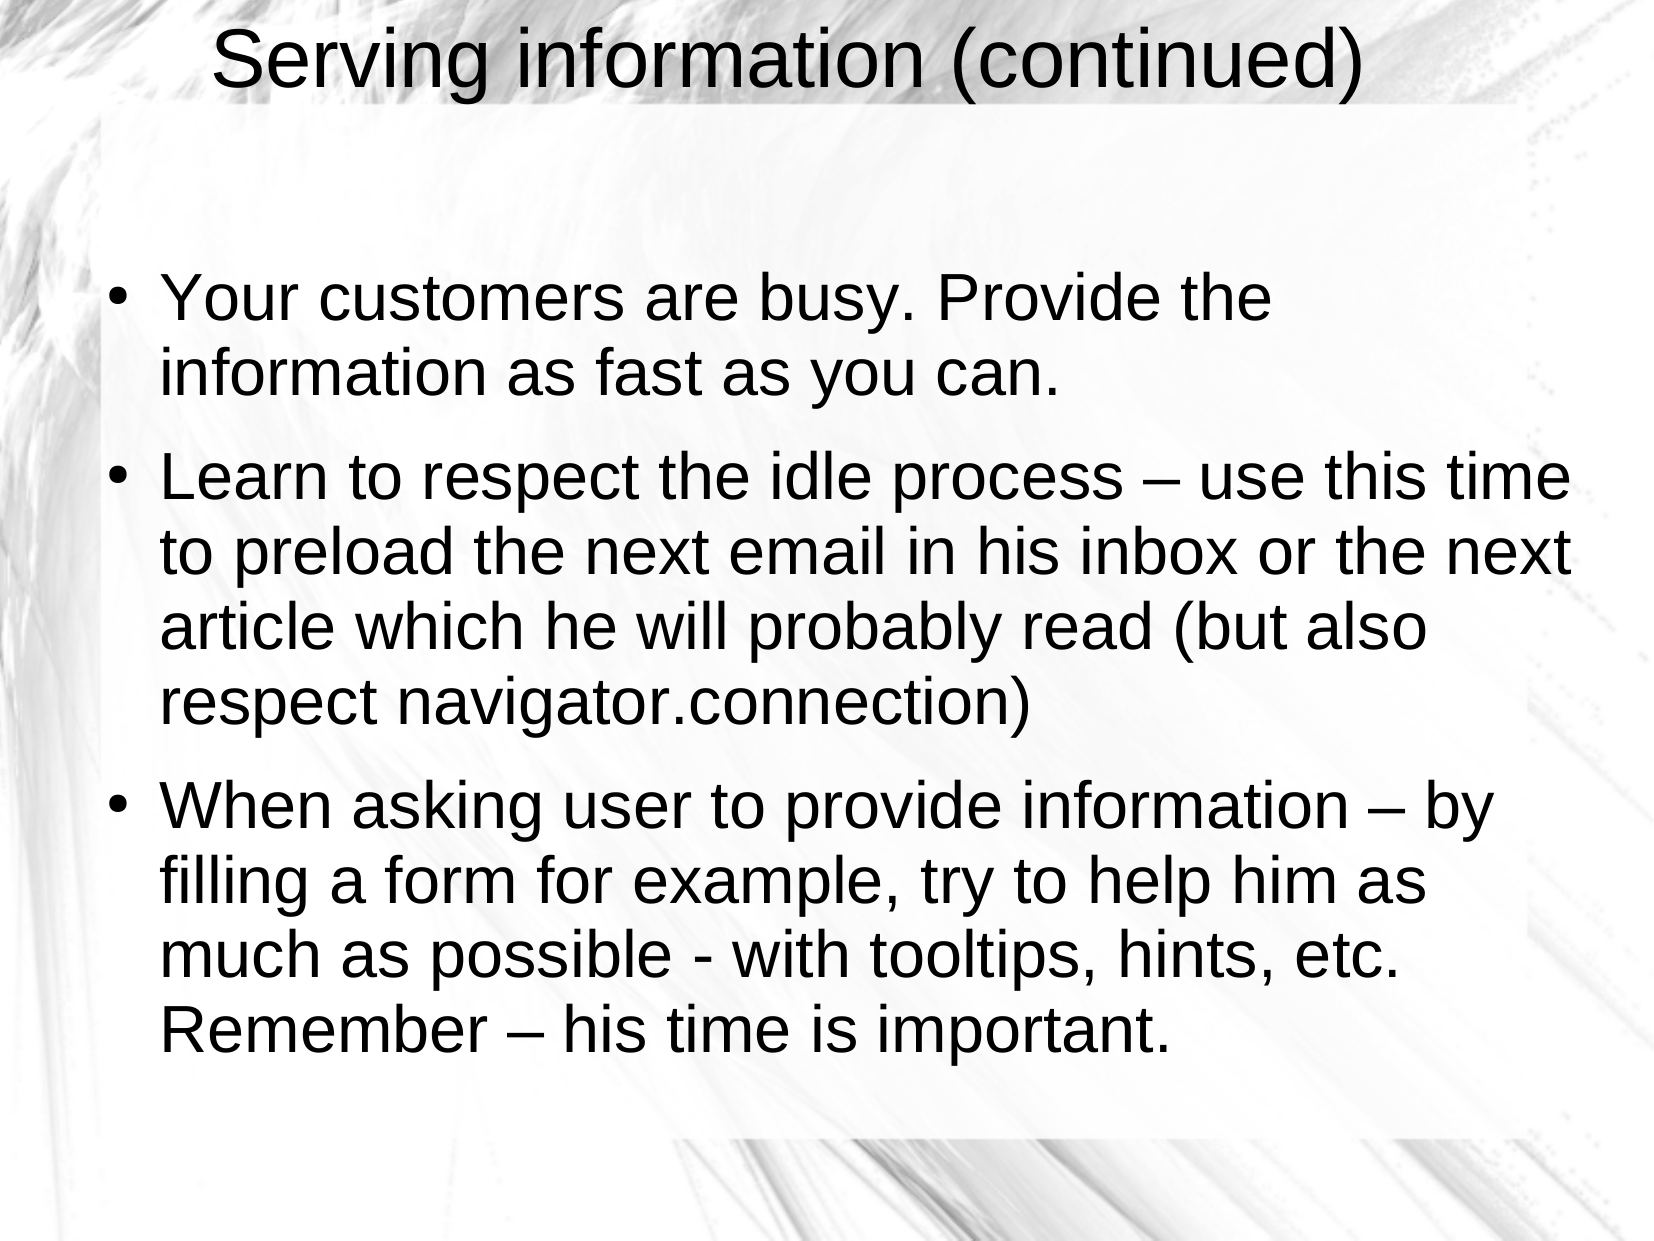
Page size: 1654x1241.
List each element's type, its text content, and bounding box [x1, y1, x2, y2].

list Your customers are busy. Provide the information as fast as you can. Learn to respect the idle process – use this time to preload the next email in his inbox or the next article which he will probably read (but also respect navigator.connection) When asking user to provide information – by filling a form for example, try to help him as much as possible - with tooltips, hints, etc. Remember – his time is important. [88, 155, 1577, 1068]
picture [0, 0, 1654, 1241]
title Serving information (continued) [29, 0, 1518, 119]
